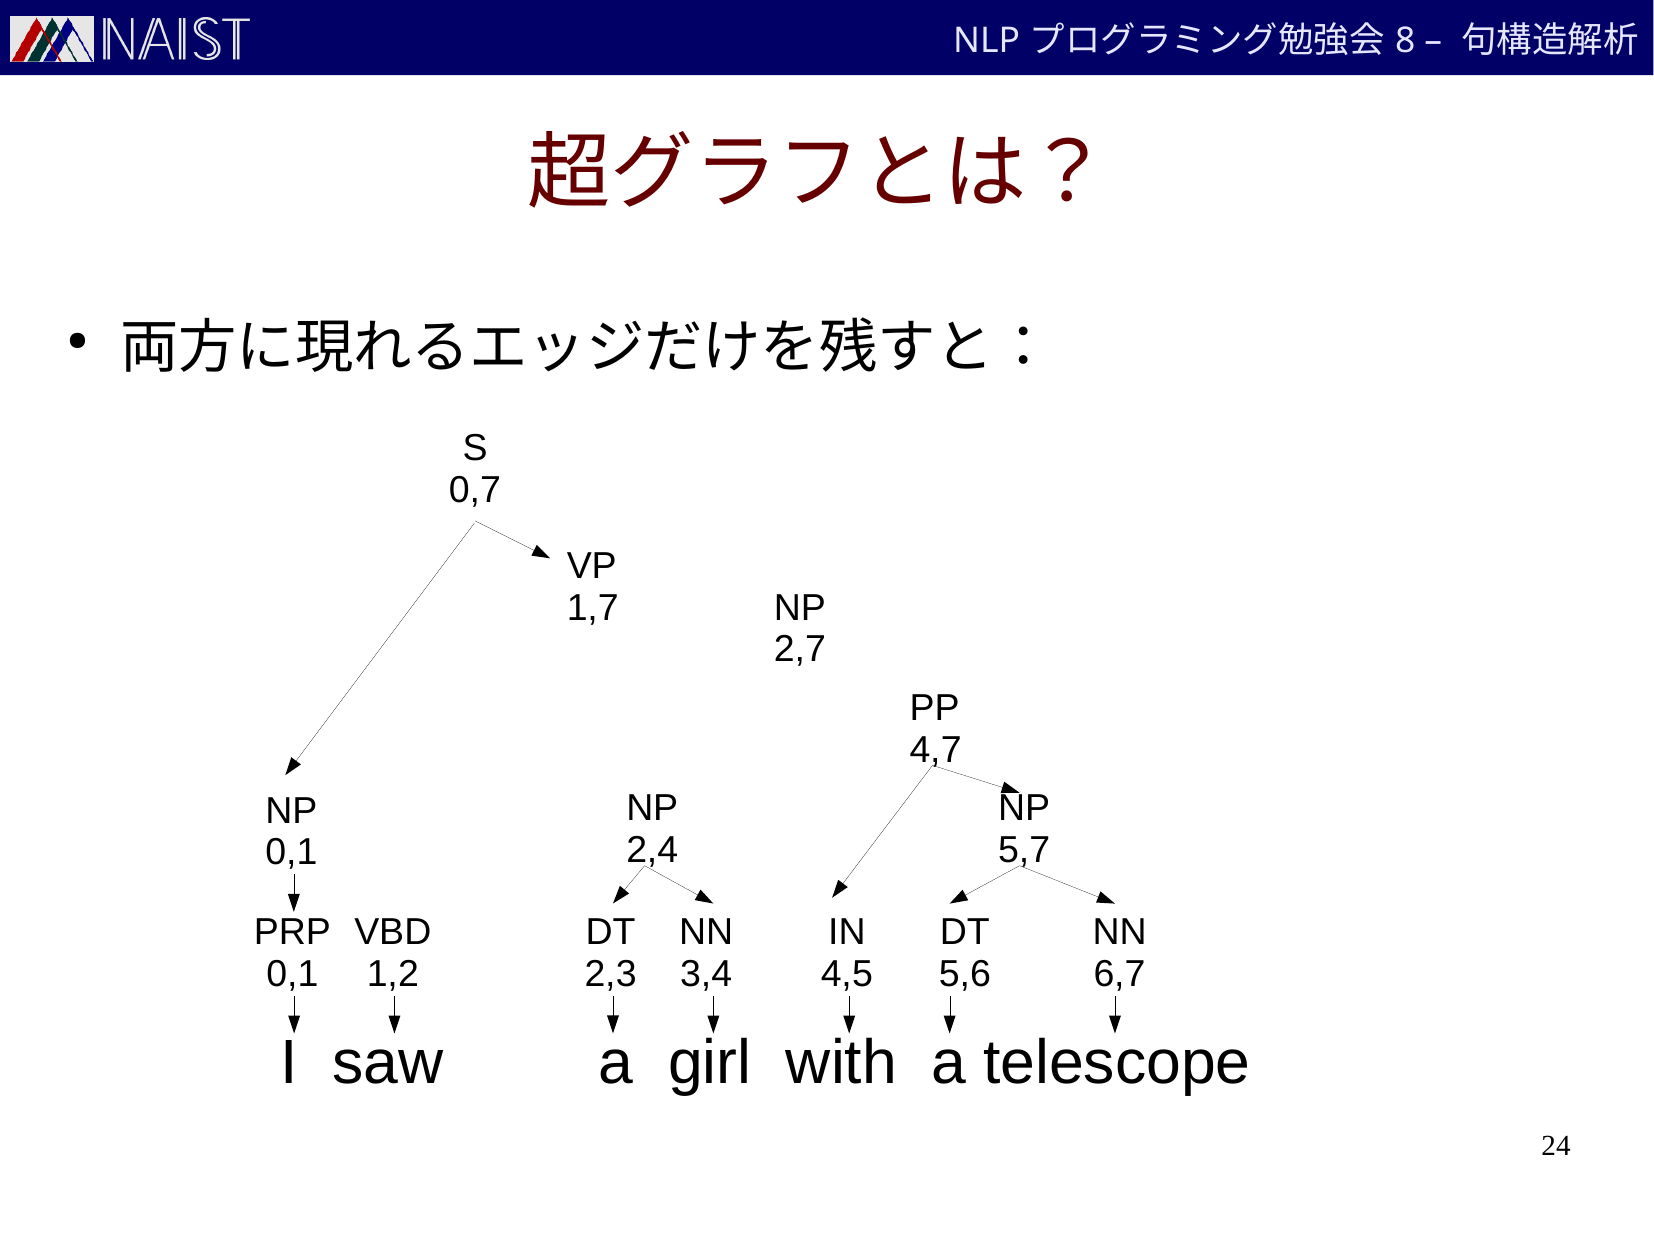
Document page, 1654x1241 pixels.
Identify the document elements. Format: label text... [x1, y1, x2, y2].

text_box NP 2,7 [759, 578, 841, 678]
text_box IN 4,5 [806, 903, 888, 1002]
text_box NP 0,1 [250, 781, 333, 881]
text_box I saw a girl with a telescope [265, 1019, 1267, 1105]
text_box NP 2,4 [611, 779, 694, 879]
picture [102, 17, 251, 60]
picture [10, 16, 94, 62]
text_box VP 1,7 [552, 537, 634, 636]
list 両方に現れるエッジだけを残すと： [49, 300, 1388, 376]
text_box NP 5,7 [983, 779, 1066, 878]
title 超グラフとは？ [75, 69, 1564, 261]
text_box VBD 1,2 [339, 903, 447, 1002]
text_box S 0,7 [434, 419, 516, 518]
text_box PRP 0,1 [239, 903, 339, 1002]
text_box NN 6,7 [1077, 903, 1162, 1002]
text_box DT 5,6 [924, 903, 1006, 1002]
text_box PP 4,7 [894, 678, 977, 778]
text_box NN 3,4 [664, 903, 748, 1002]
text_box DT 2,3 [569, 903, 652, 1002]
